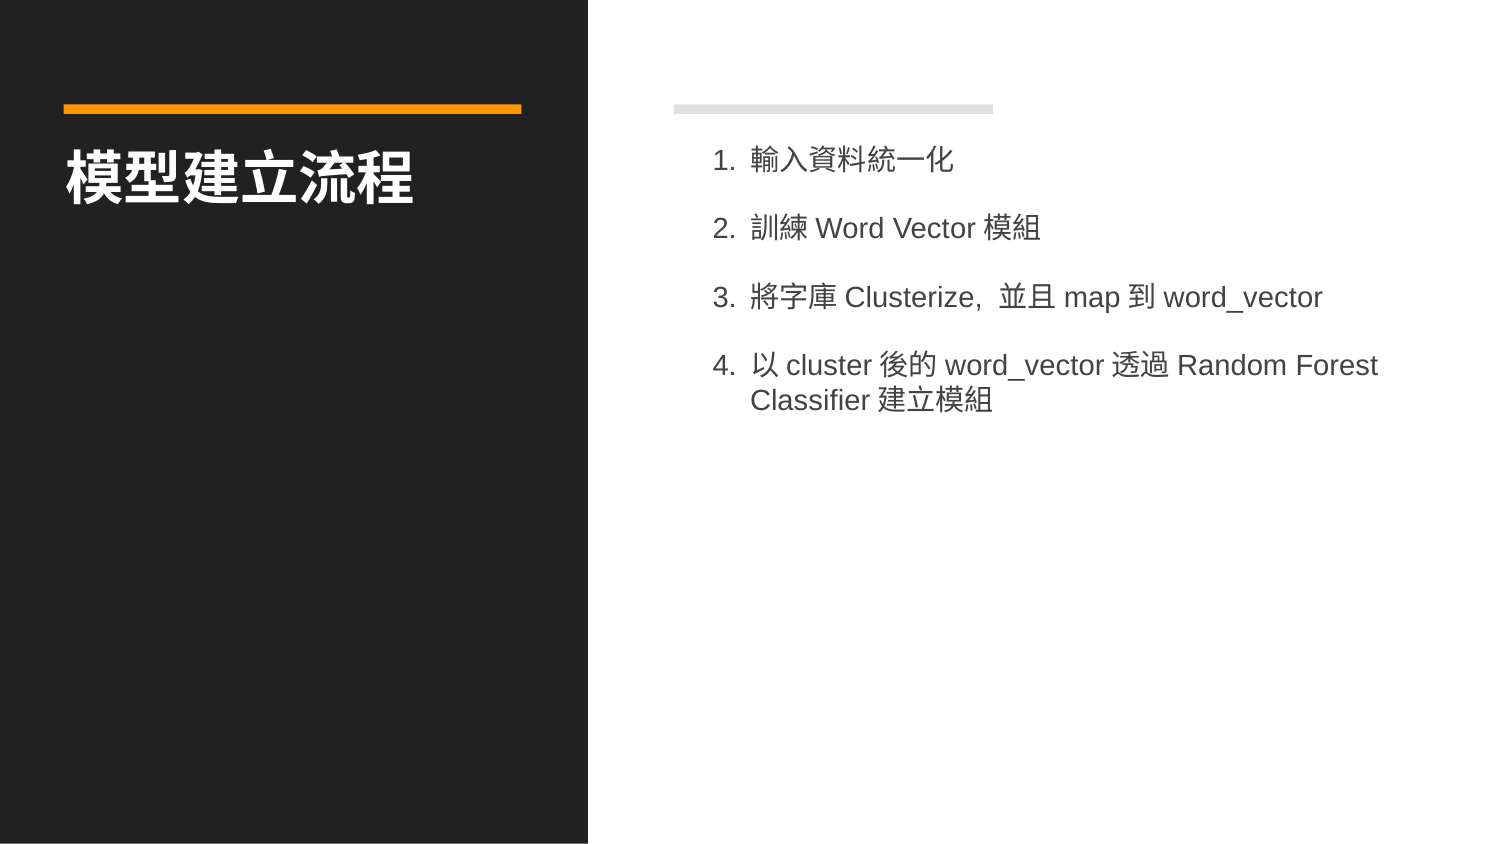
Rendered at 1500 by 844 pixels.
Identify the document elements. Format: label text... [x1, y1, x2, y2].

list 輸入資料統一化 訓練Word Vector模組 將字庫Clusterize, 並且map到word_vector 以cluster後的word_vector透過Random Forest Classifier建立模組 [659, 126, 1467, 752]
title 模型建立流程 [50, 126, 521, 743]
